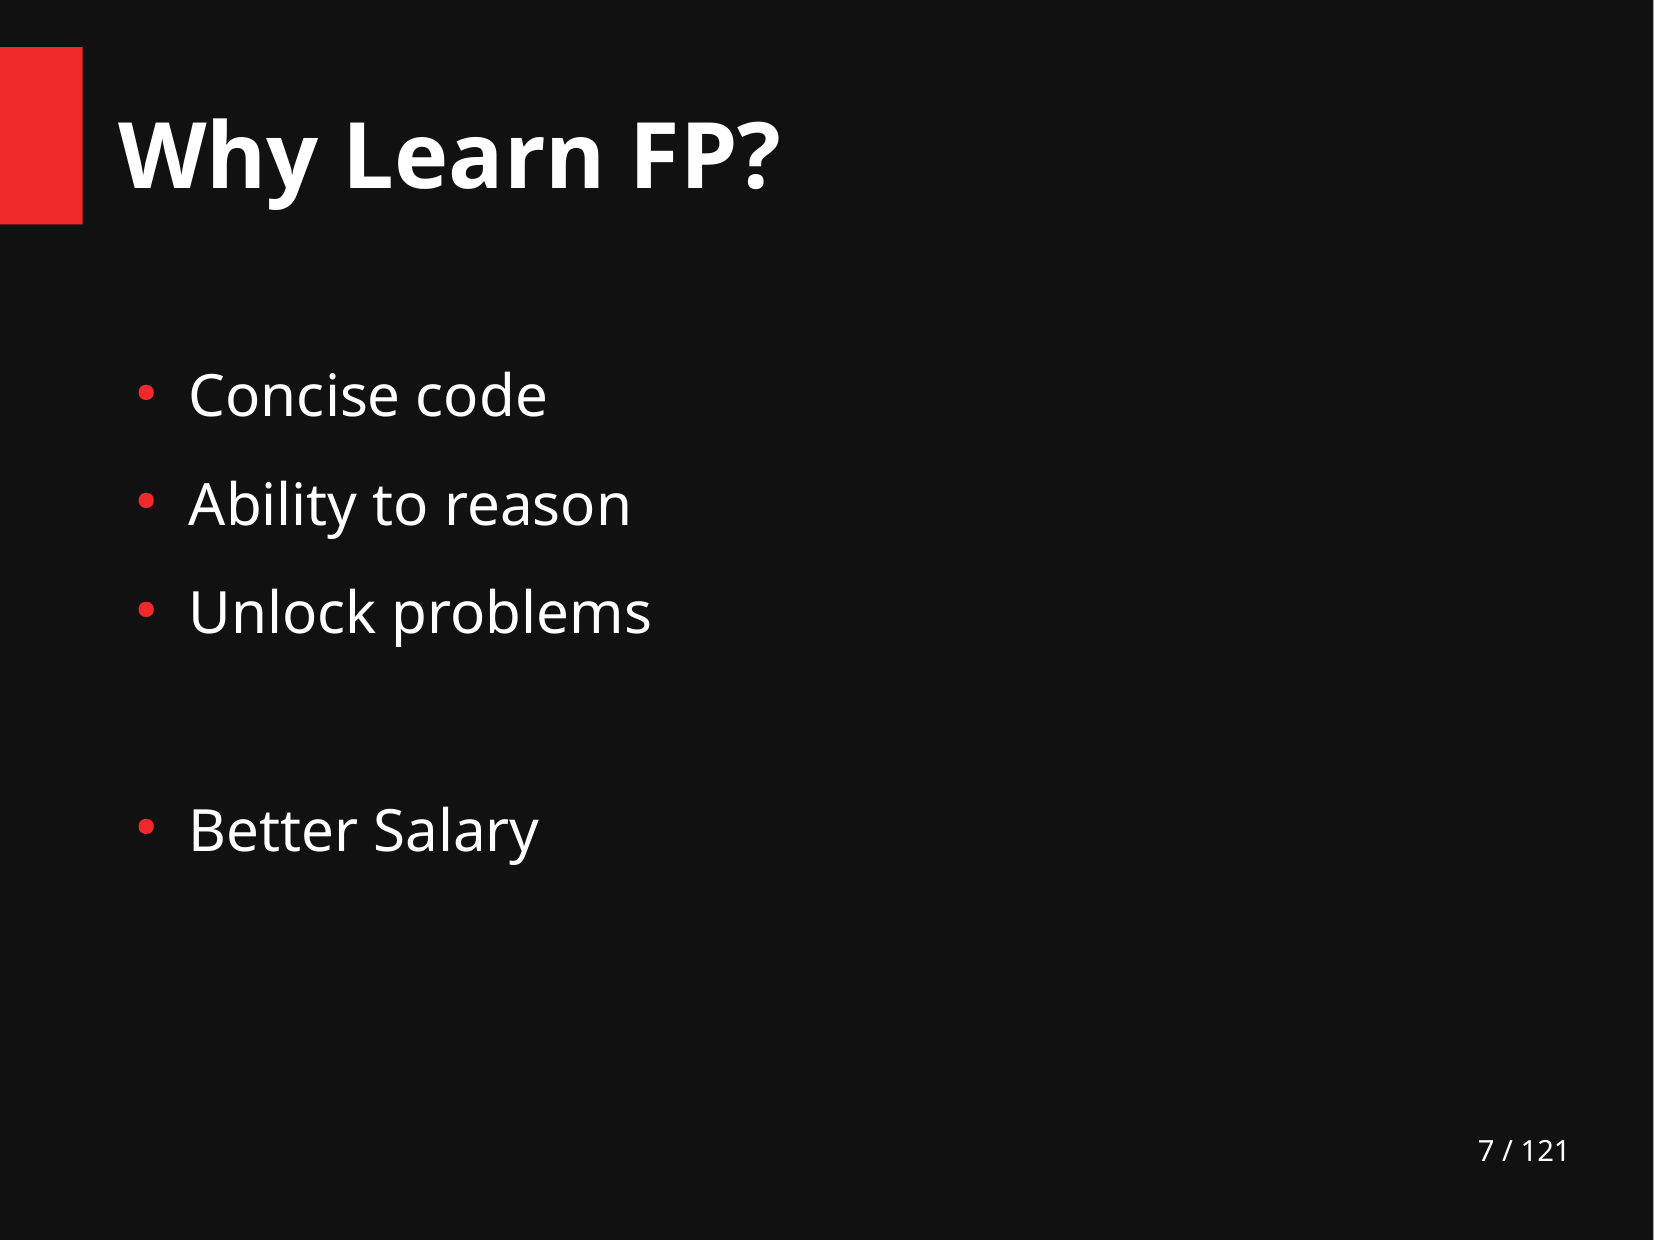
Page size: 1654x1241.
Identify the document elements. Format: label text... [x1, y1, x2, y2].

title Why Learn FP? [118, 49, 1571, 257]
list Concise code Ability to reason Unlock problems Better Salary [118, 354, 1536, 1074]
